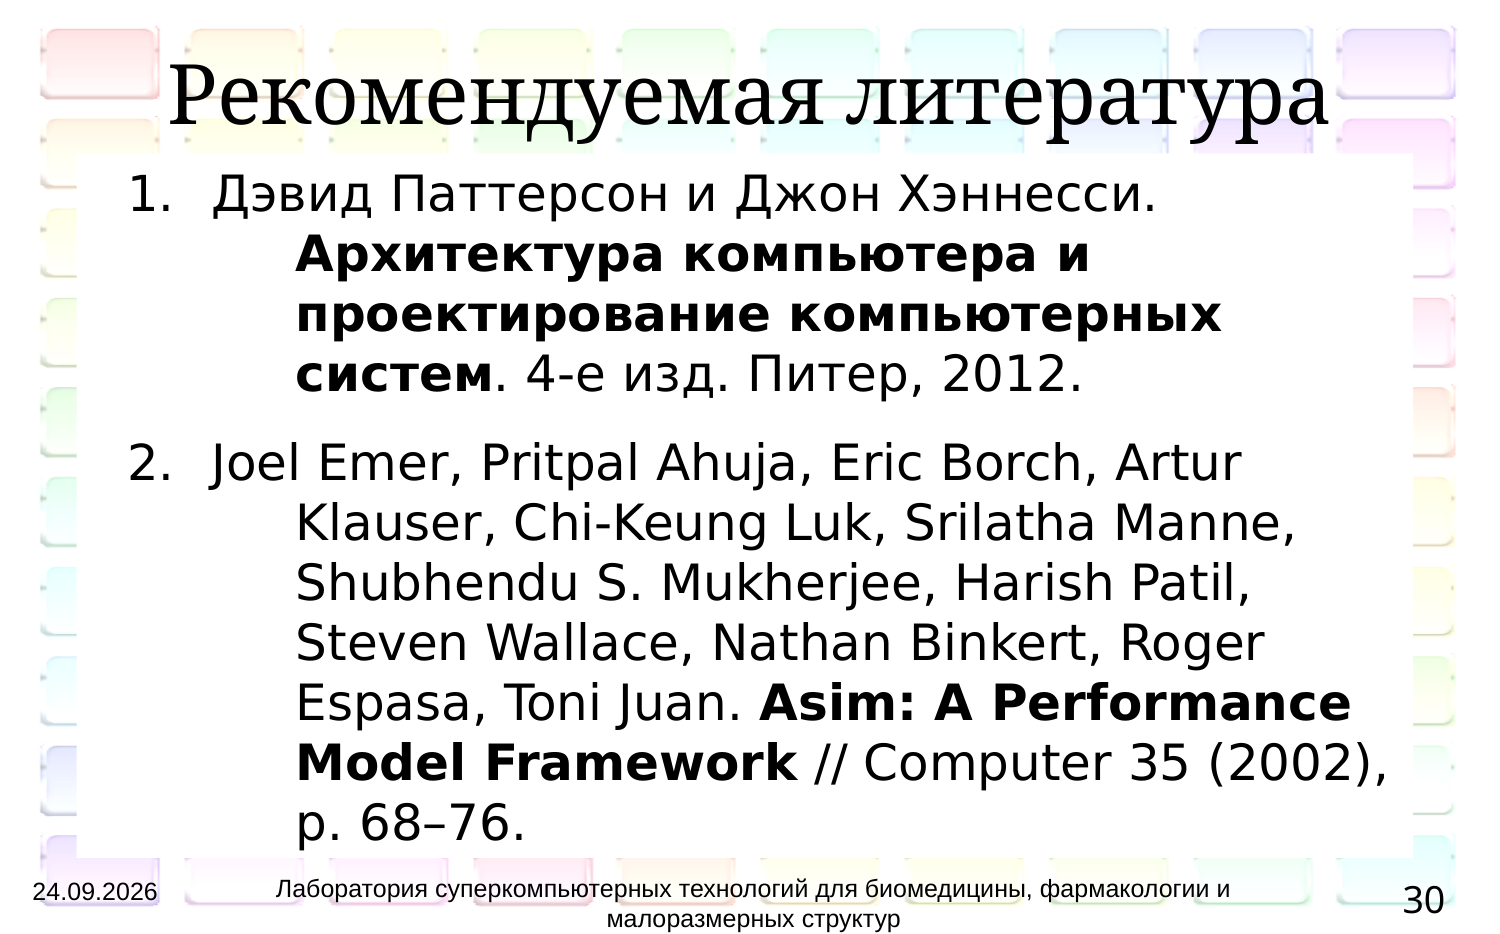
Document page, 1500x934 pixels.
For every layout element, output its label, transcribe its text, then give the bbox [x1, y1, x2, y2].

text_box 18.11.2012 [17, 868, 184, 918]
title Рекомендуемая литература [75, 33, 1426, 149]
list Дэвид Паттерсон и Джон Хэннесси. Архитектура компьютера и проектирование компьютерных систем. 4-е изд. Питер, 2012. Joel Emer, Pritpal Ahuja, Eric Borch, Artur Klauser, Chi-Keung Luk, Srilatha Manne, Shubhendu S. Mukherjee, Harish Patil, Steven Wallace, Nathan Binkert, Roger Espasa, Toni Juan. Asim: A Performance Model Framework // Computer 35 (2002), p. 68–76. [76, 153, 1414, 858]
picture [0, 0, 1500, 933]
text_box <number> [1387, 868, 1473, 918]
text_box Лаборатория суперкомпьютерных технологий для биомедицины, фармакологии и малоразмерных структур [171, 864, 1338, 915]
